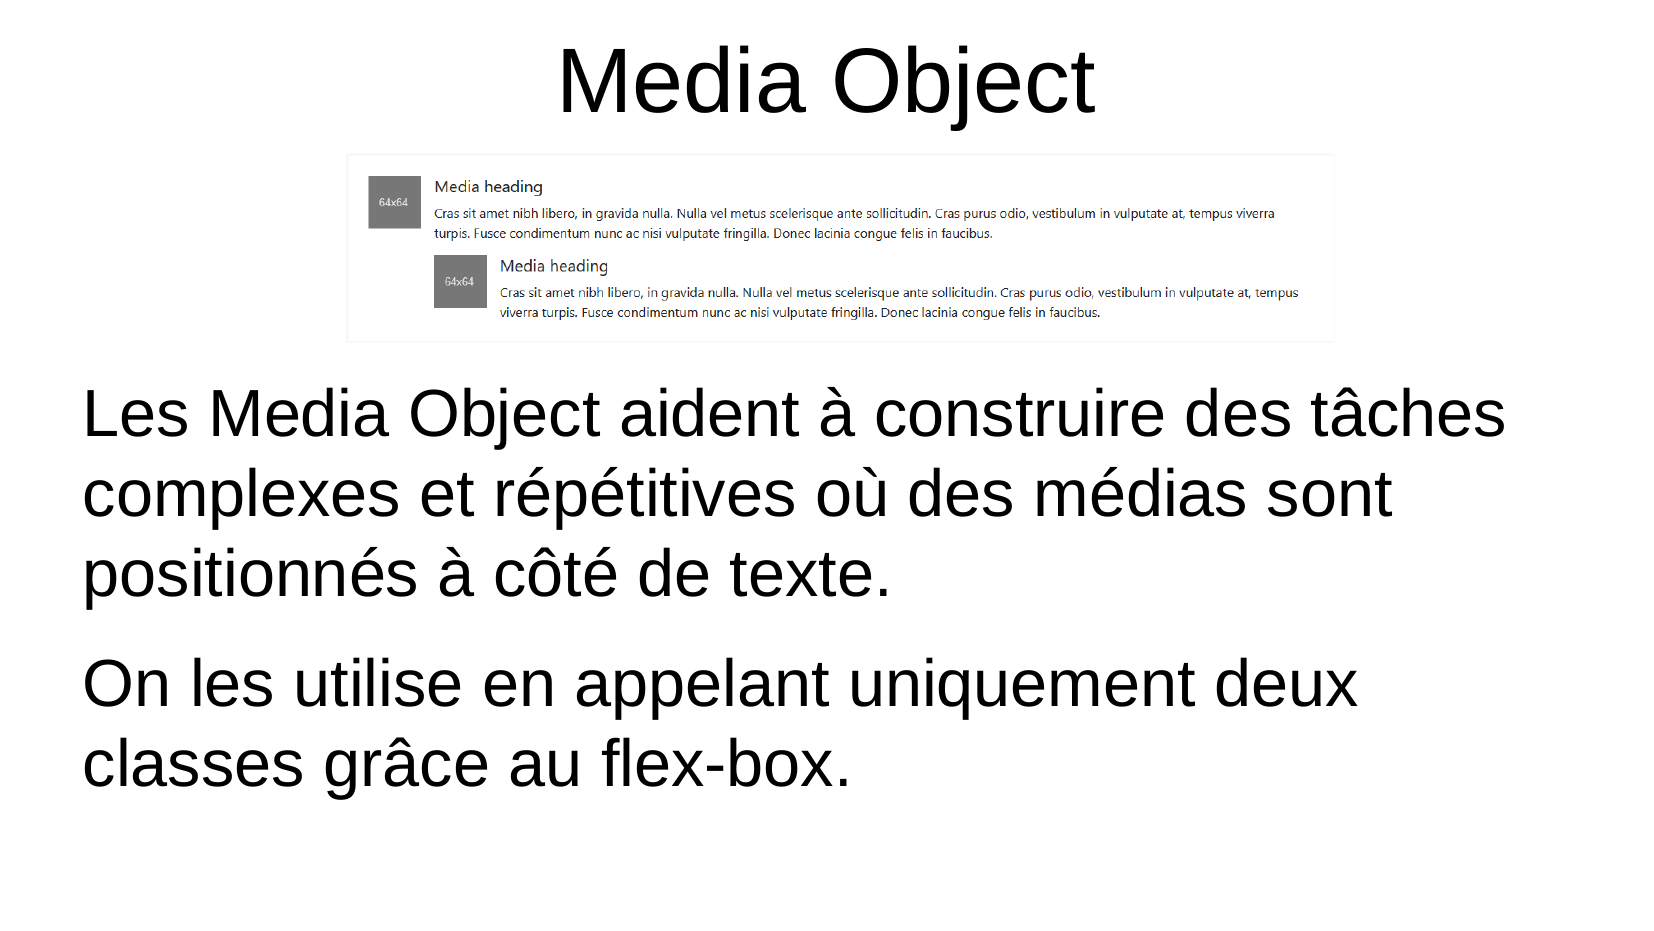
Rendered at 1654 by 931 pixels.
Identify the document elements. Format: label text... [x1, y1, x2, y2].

picture [346, 153, 1335, 343]
list Les Media Object aident à construire des tâches complexes et répétitives où des médias sont positionnés à côté de texte. On les utilise en appelant uniquement deux classes grâce au flex-box. [82, 369, 1571, 910]
title Media Object [82, 0, 1571, 154]
